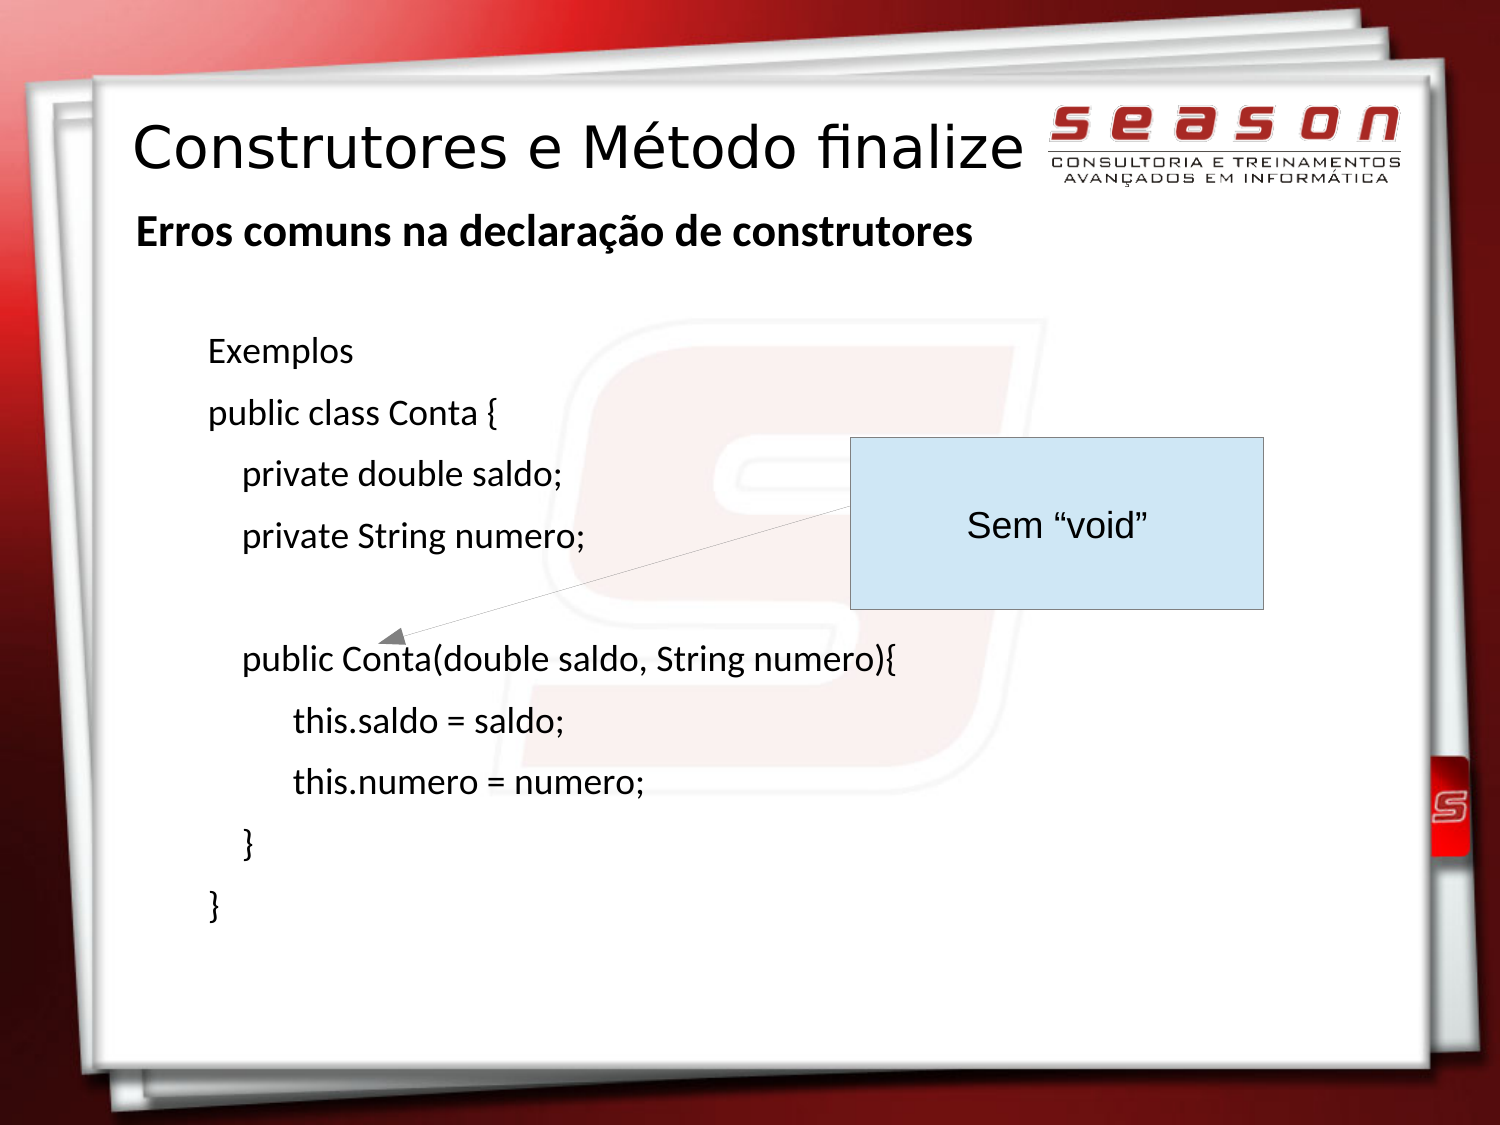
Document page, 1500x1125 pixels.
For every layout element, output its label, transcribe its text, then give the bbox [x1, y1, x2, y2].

title Construtores e Método finalize [118, 33, 1394, 257]
text_box Exemplos public class Conta { private double saldo; private String numero; public Conta(double saldo, String numero){ this.saldo = saldo; this.numero = numero; } } [207, 325, 1328, 926]
text_box Erros comuns na declaração de construtores [119, 200, 1371, 256]
picture [0, 0, 1500, 1125]
text_box Sem “void” [850, 437, 1264, 610]
